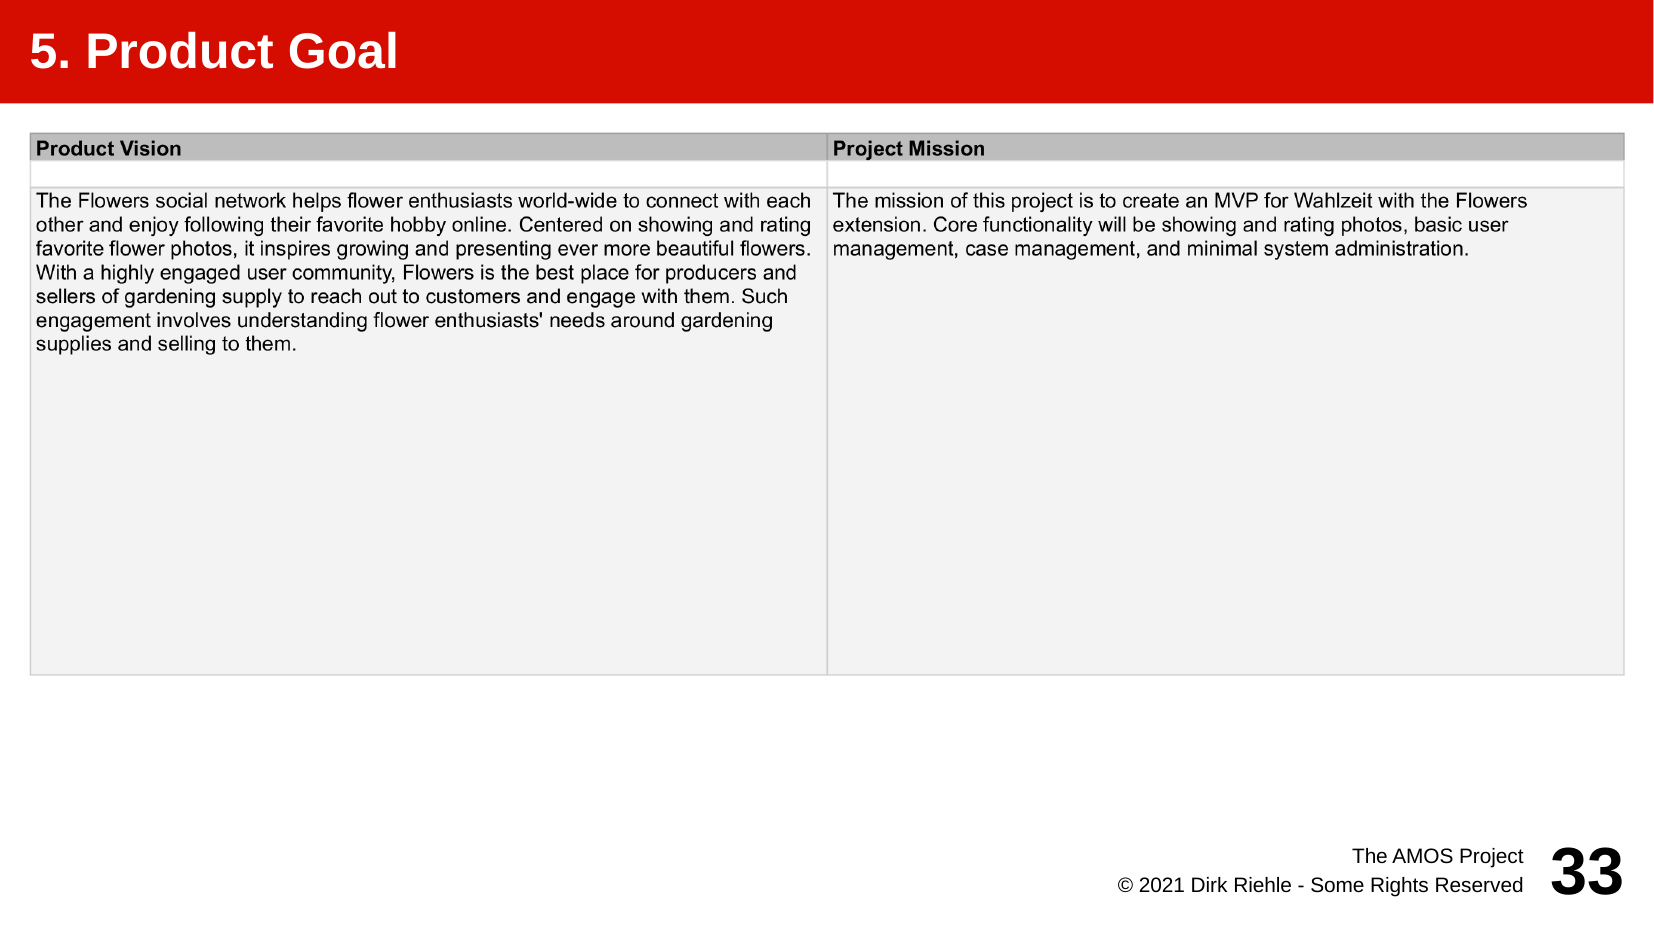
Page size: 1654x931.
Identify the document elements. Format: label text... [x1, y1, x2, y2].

title 5. Product Goal [0, 0, 1654, 104]
picture [29, 132, 1625, 676]
